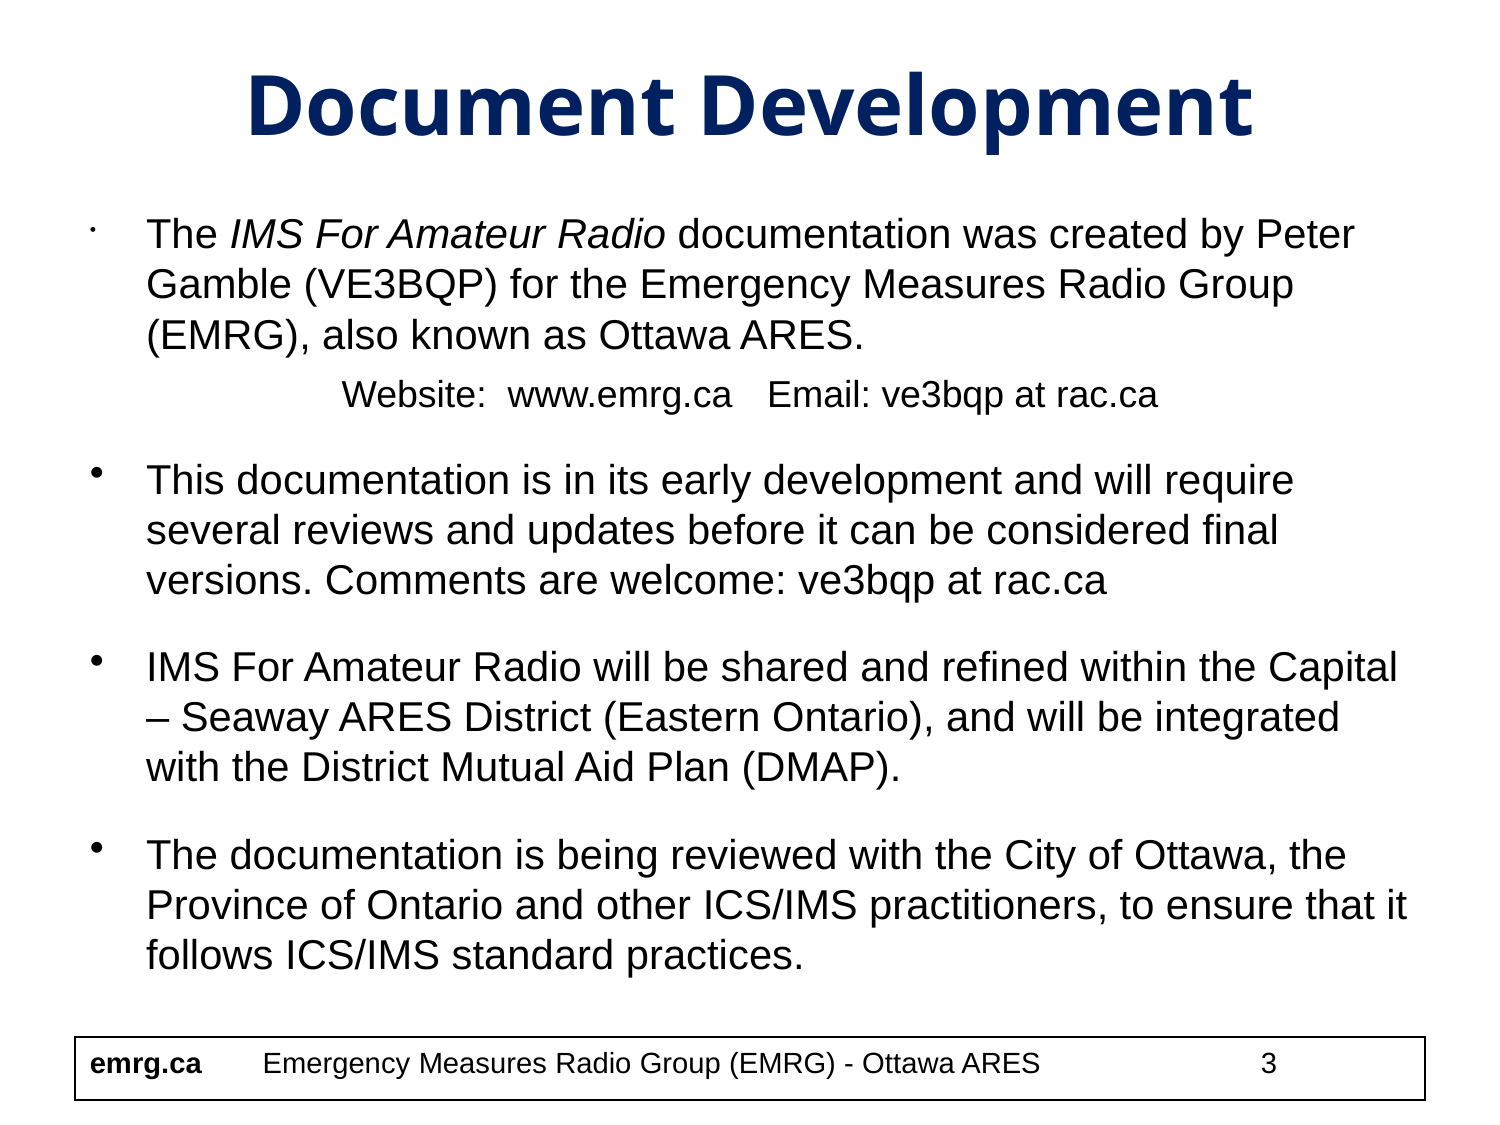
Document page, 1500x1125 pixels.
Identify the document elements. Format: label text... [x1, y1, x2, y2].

text_box Document Development [74, 45, 1425, 199]
footer Emergency Measures Radio Group (EMRG) - Ottawa ARES [247, 1038, 1238, 1103]
text_box The IMS For Amateur Radio documentation was created by Peter Gamble (VE3BQP) for the Emergency Measures Radio Group (EMRG), also known as Ottawa ARES. Website: www.emrg.ca Email: ve3bqp at rac.ca This documentation is in its early development and will require several reviews and updates before it can be considered final versions. Comments are welcome: ve3bqp at rac.ca IMS For Amateur Radio will be shared and refined within the Capital – Seaway ARES District (Eastern Ontario), and will be integrated with the District Mutual Aid Plan (DMAP). The documentation is being reviewed with the City of Ottawa, the Province of Ontario and other ICS/IMS practitioners, to ensure that it follows ICS/IMS standard practices. [74, 199, 1425, 1038]
slide_number <number> [1246, 1038, 1425, 1103]
